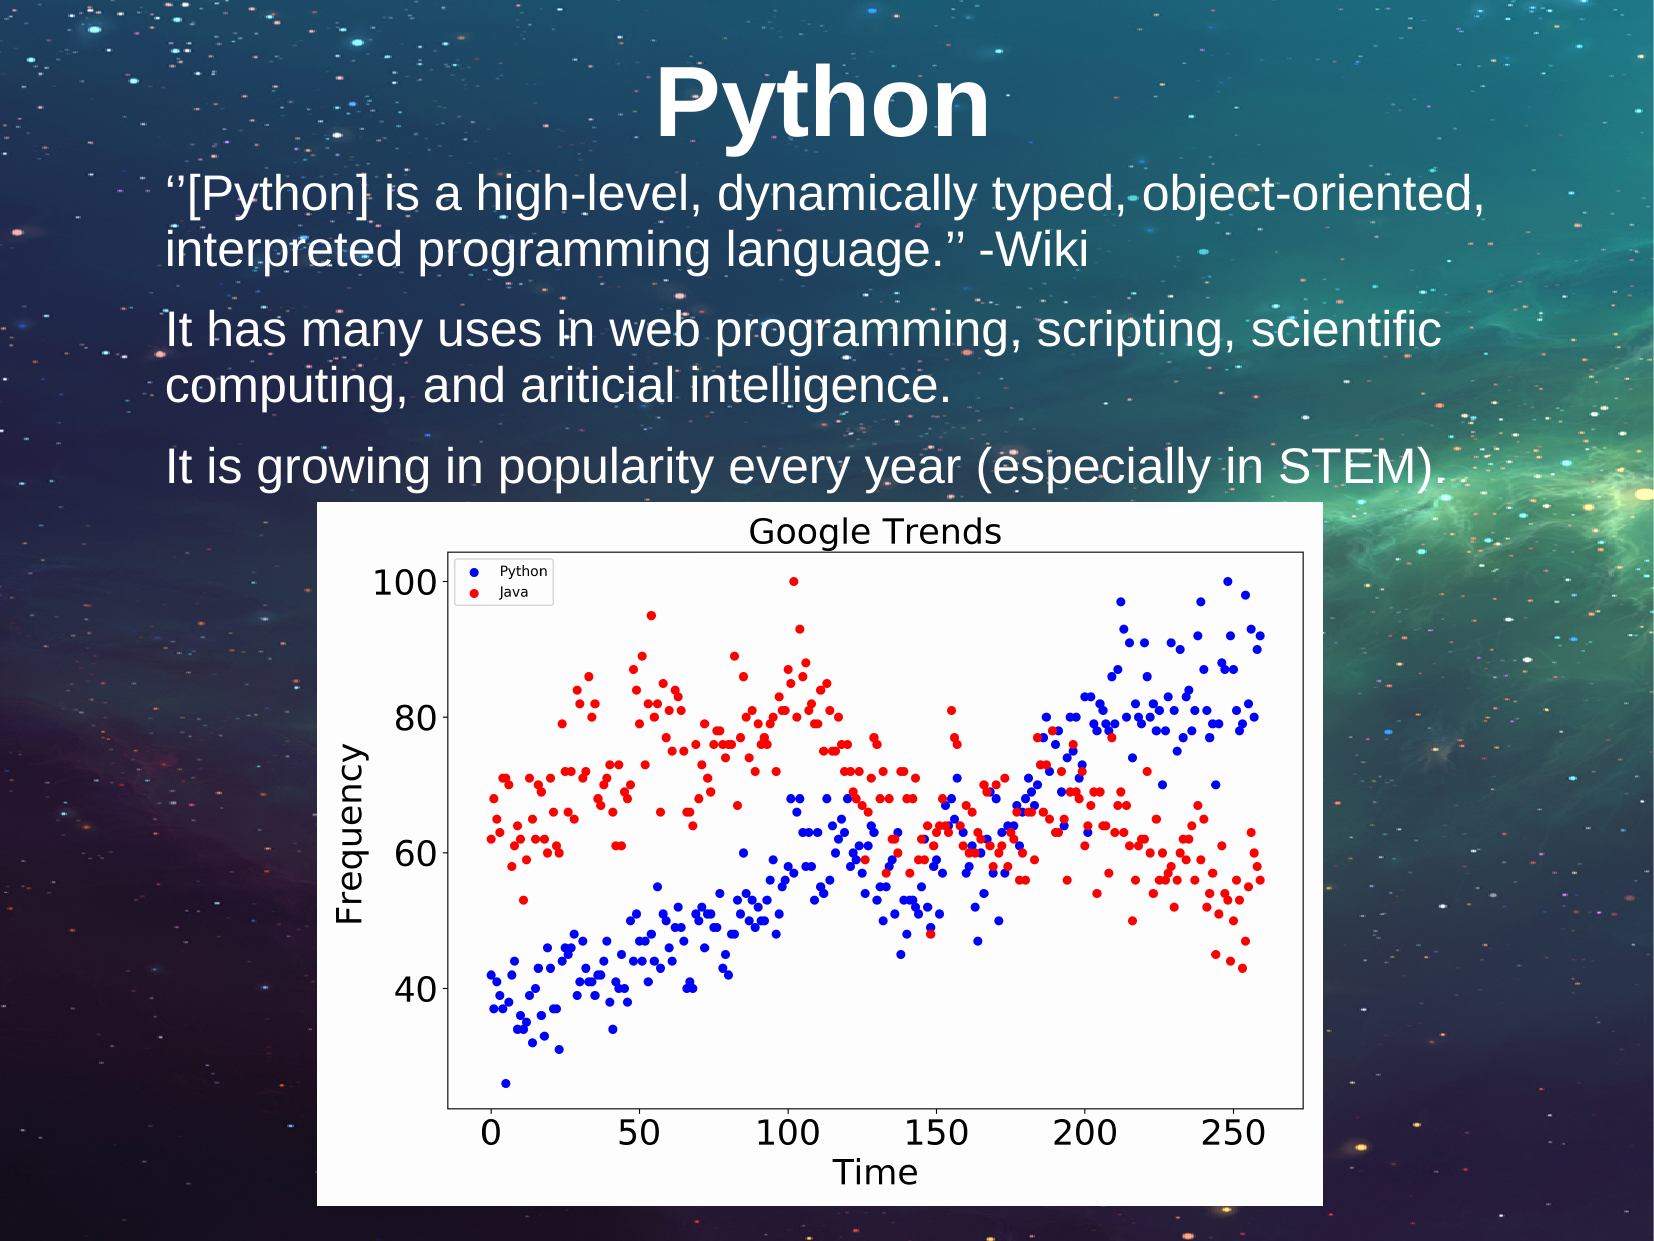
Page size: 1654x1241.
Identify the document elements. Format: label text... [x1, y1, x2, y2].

picture [0, 0, 1654, 1241]
text_box ‘’[Python] is a high-level, dynamically typed, object-oriented, interpreted programming language.’’ -Wiki It has many uses in web programming, scripting, scientific computing, and ariticial intelligence. It is growing in popularity every year (especially in STEM). [150, 158, 1561, 511]
text_box Python [639, 38, 1021, 158]
